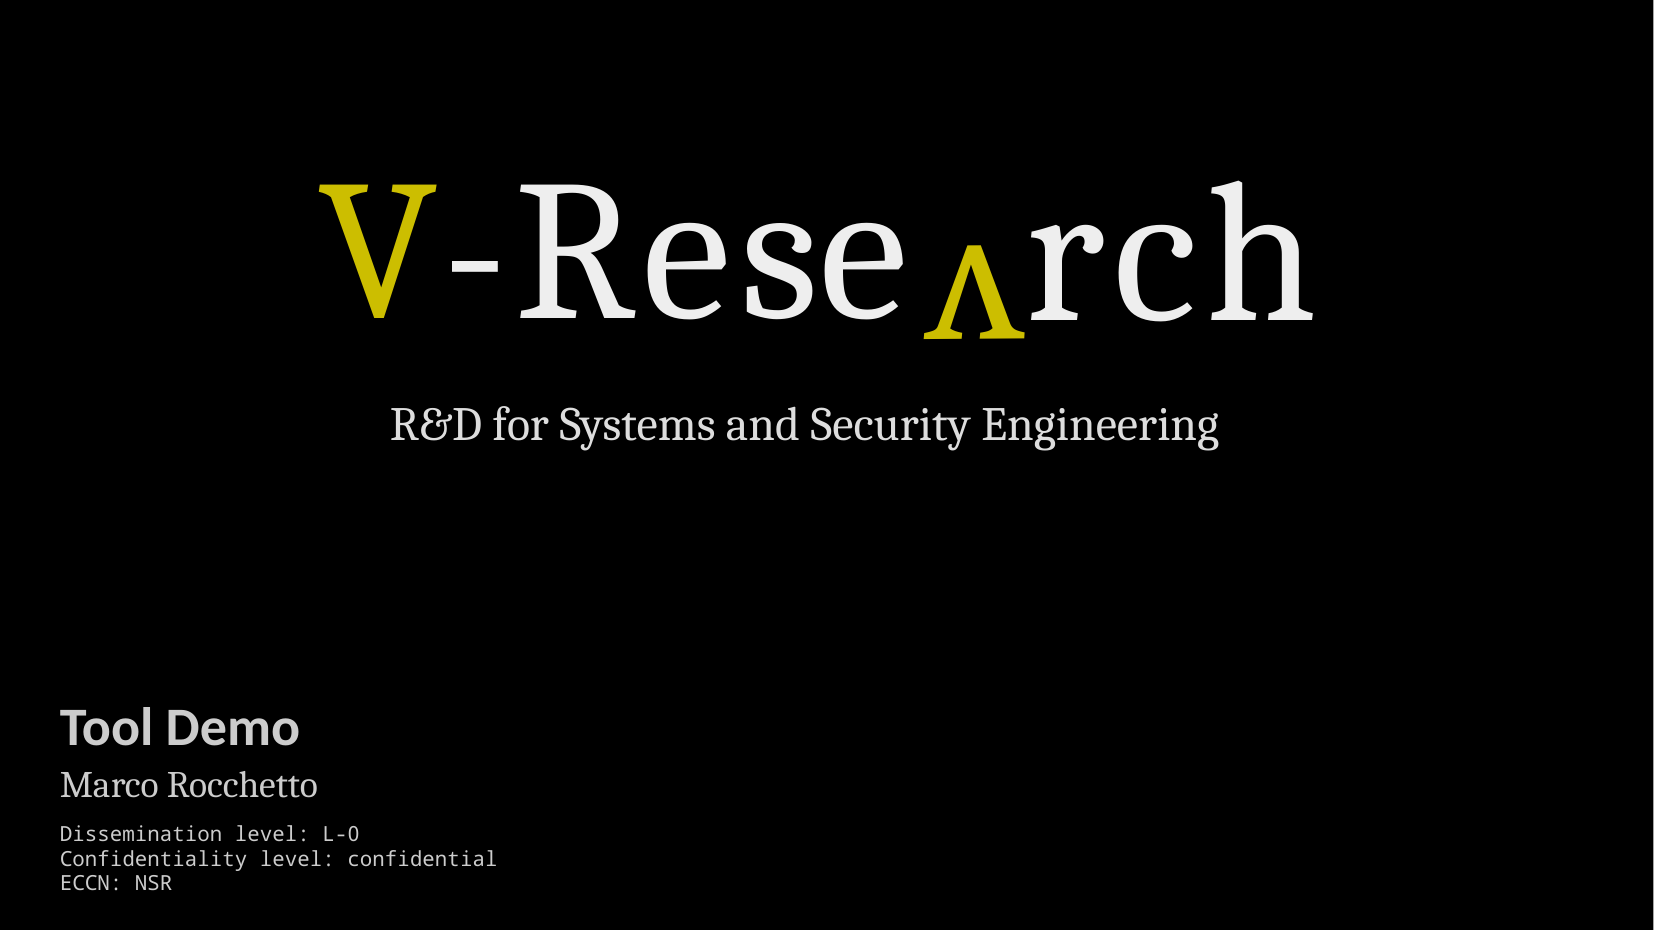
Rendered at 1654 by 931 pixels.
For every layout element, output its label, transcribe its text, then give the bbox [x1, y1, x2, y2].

text_box - [428, 131, 499, 381]
text_box R [499, 131, 627, 381]
text_box r [1010, 132, 1098, 383]
text_box s [725, 131, 804, 381]
text_box Dissemination level: L-0 Confidentiality level: confidential ECCN: NSR [45, 815, 917, 903]
text_box e [627, 131, 725, 381]
text_box h [1191, 132, 1350, 383]
text_box V [303, 131, 428, 381]
text_box e [804, 131, 932, 381]
text_box R&D for Systems and Security Engineering [375, 390, 1276, 466]
text_box Marco Rocchetto [45, 776, 917, 815]
text_box Tool Demo [45, 697, 1144, 776]
text_box c [1098, 132, 1191, 383]
text_box v [902, 183, 1035, 390]
